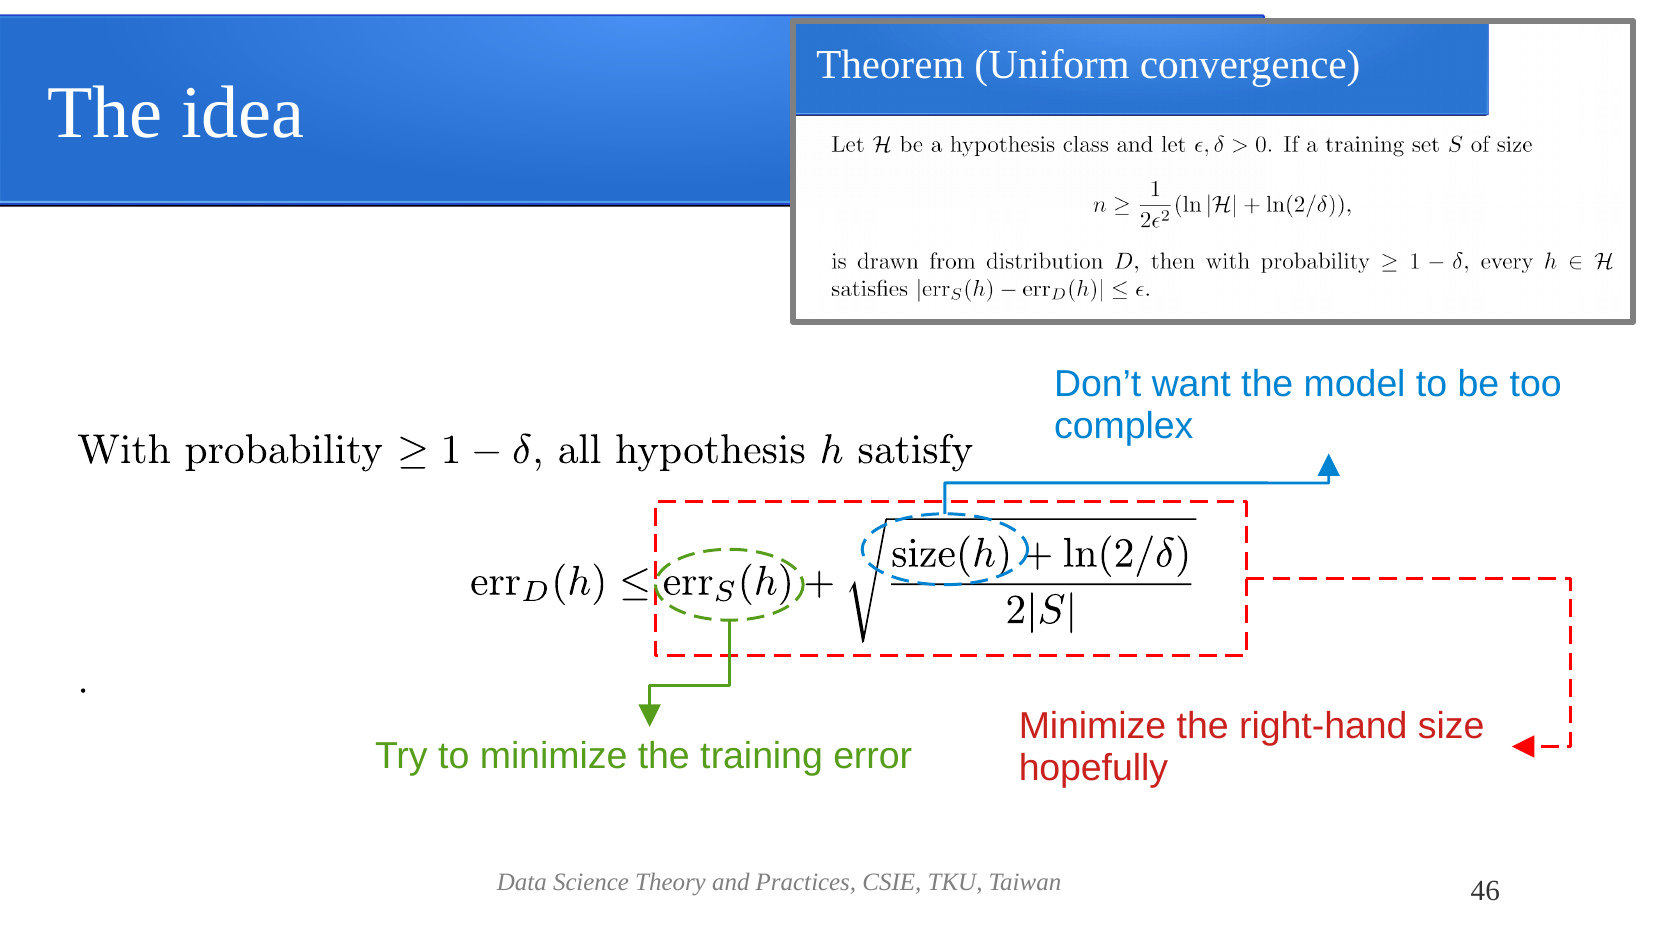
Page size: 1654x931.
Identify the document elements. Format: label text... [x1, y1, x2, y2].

text_box Don’t want the model to be too complex [1039, 354, 1619, 454]
picture [75, 431, 1198, 695]
text_box Try to minimize the training error [360, 726, 939, 792]
text_box Minimize the right-hand size hopefully [1003, 697, 1512, 796]
title The idea [47, 35, 790, 189]
picture [795, 23, 1631, 319]
